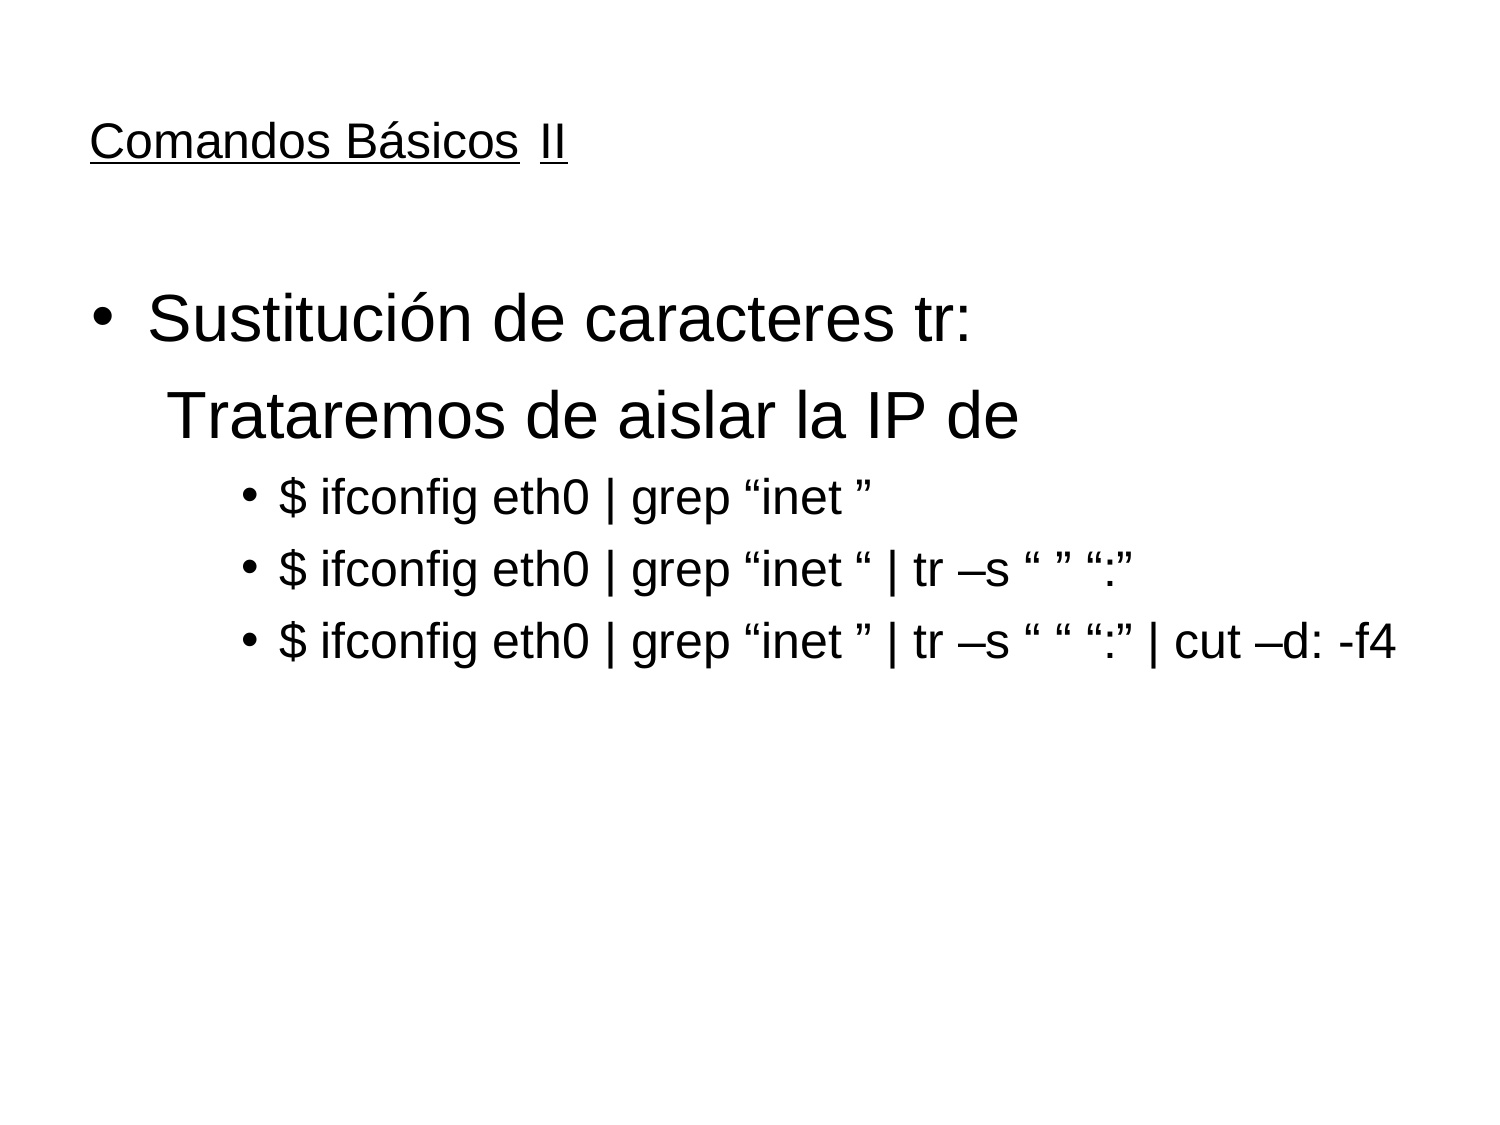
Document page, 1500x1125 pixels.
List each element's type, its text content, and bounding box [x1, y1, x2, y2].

title Comandos Básicos II [75, 45, 1426, 233]
list Sustitución de caracteres tr: Trataremos de aislar la IP de $ ifconfig eth0 | grep “inet ” $ ifconfig eth0 | grep “inet “ | tr –s “ ” “:” $ ifconfig eth0 | grep “inet ” | tr –s “ “ “:” | cut –d: -f4 [76, 267, 1427, 1010]
